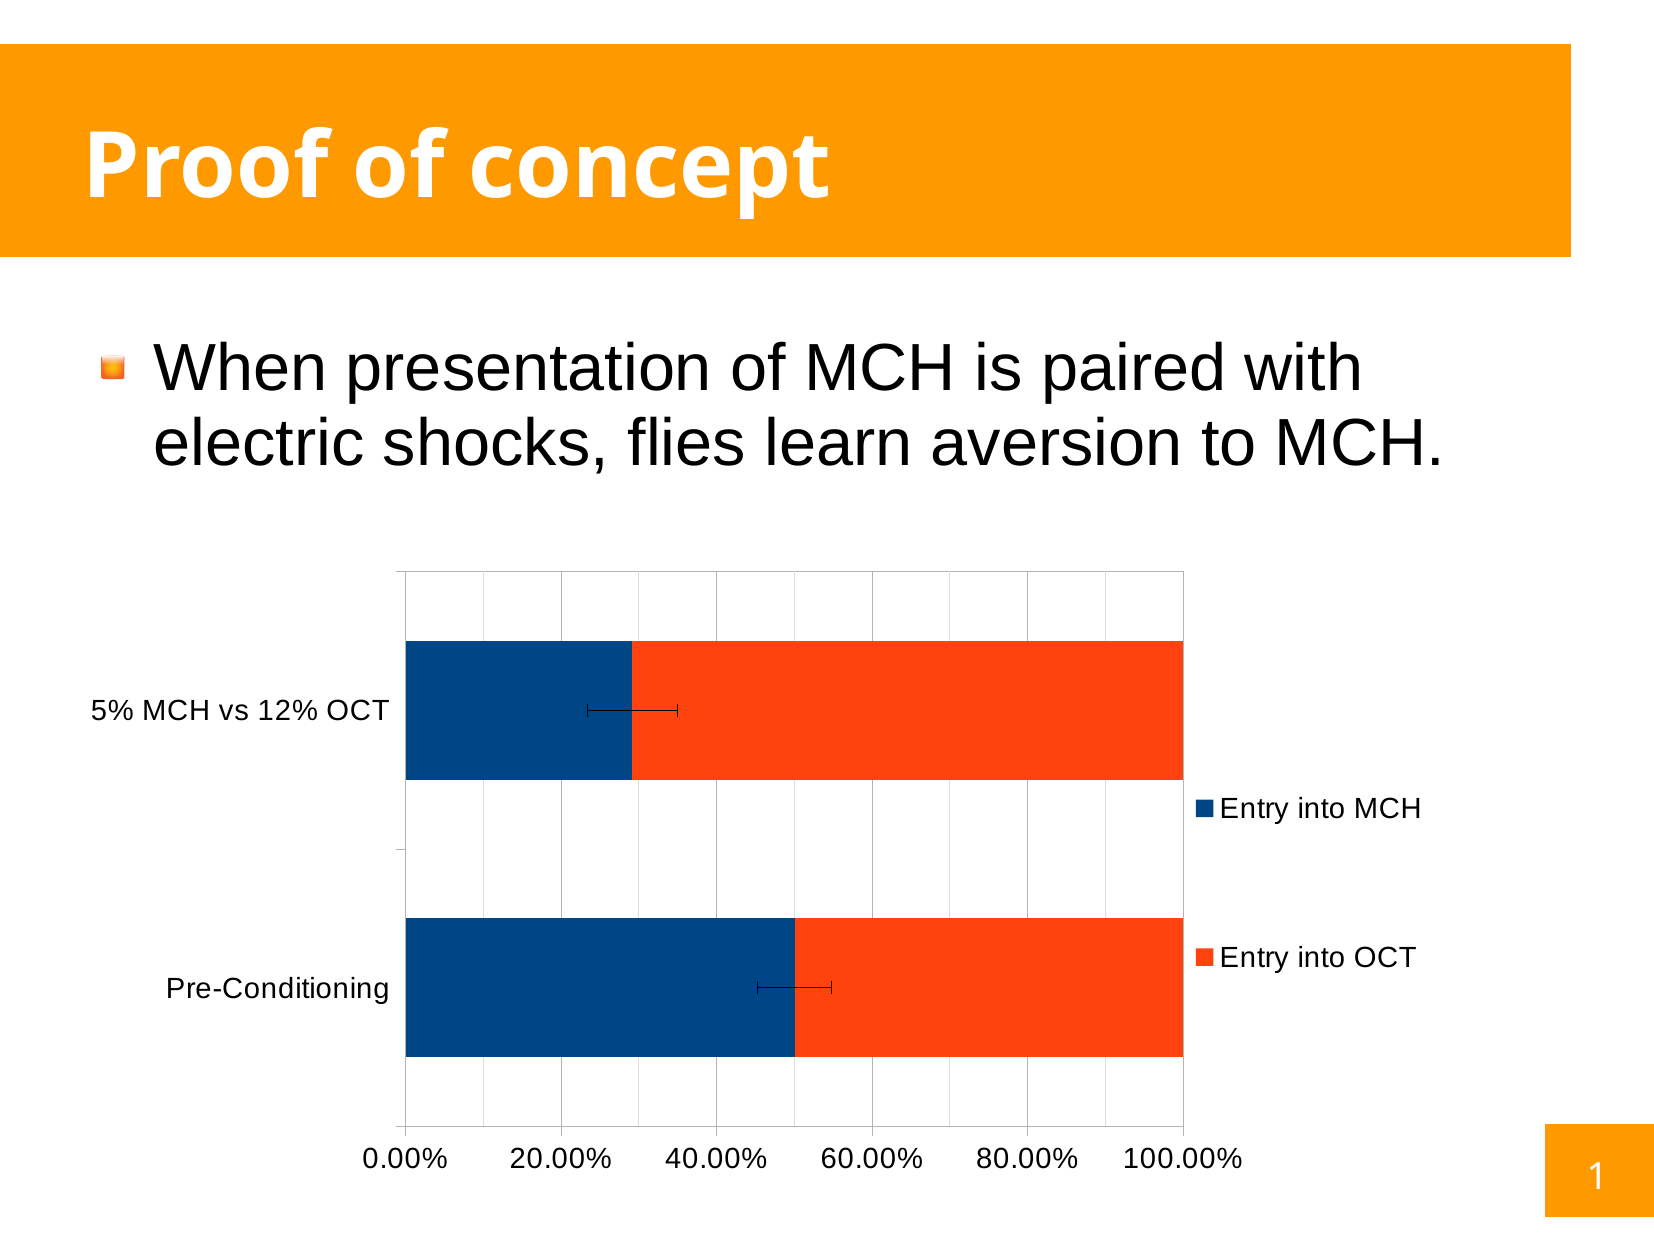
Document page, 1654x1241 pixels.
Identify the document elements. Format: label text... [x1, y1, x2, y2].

text_box [0, 44, 1571, 257]
title Proof of concept [82, 49, 1571, 257]
chart [0, 494, 1456, 1241]
list When presentation of MCH is paired with electric shocks, flies learn aversion to MCH. [82, 330, 1571, 1096]
text_box [1545, 1124, 1654, 1217]
title 1 [1563, 1148, 1609, 1194]
